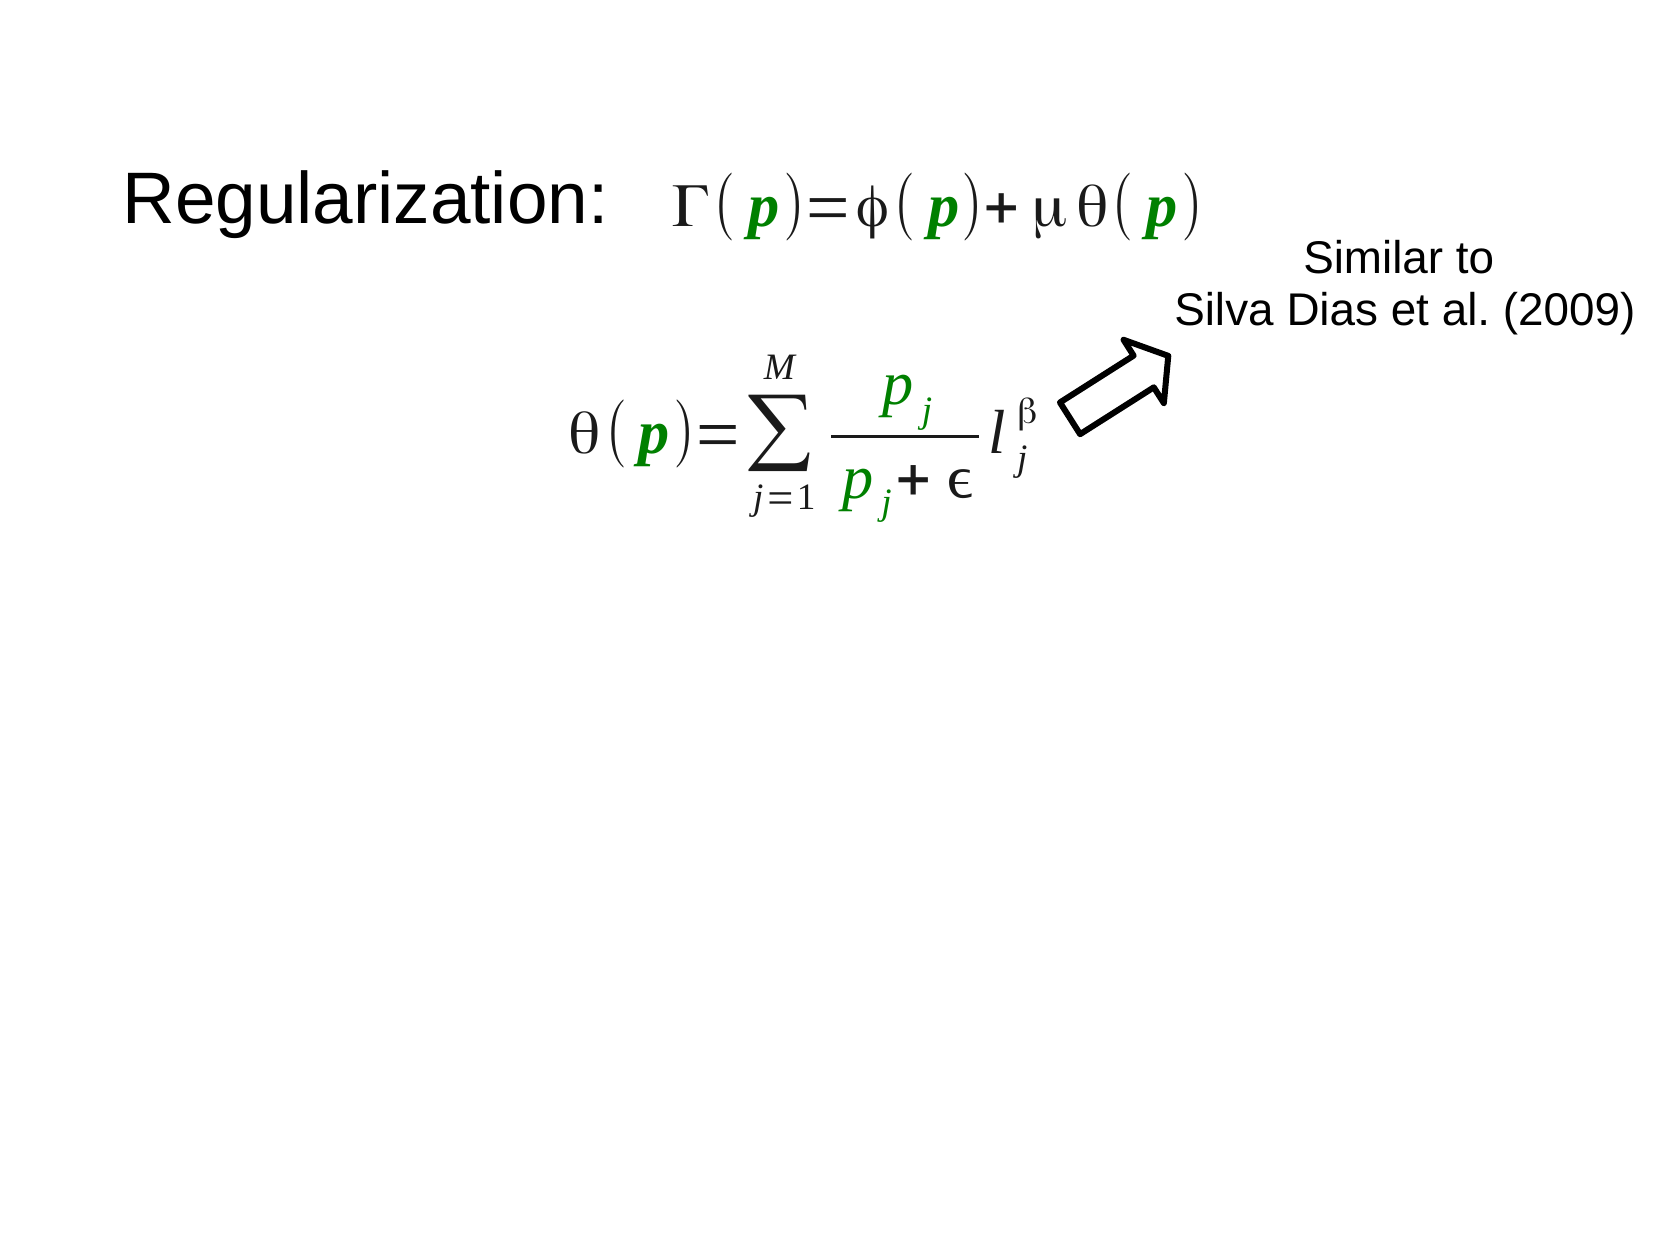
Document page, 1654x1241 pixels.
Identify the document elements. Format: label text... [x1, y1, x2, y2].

chart [663, 166, 1208, 247]
text_box Regularization: [107, 150, 624, 256]
text_box Similar to Silva Dias et al. (2009) [1159, 225, 1651, 354]
text_box [1059, 339, 1169, 435]
chart [562, 345, 1044, 525]
